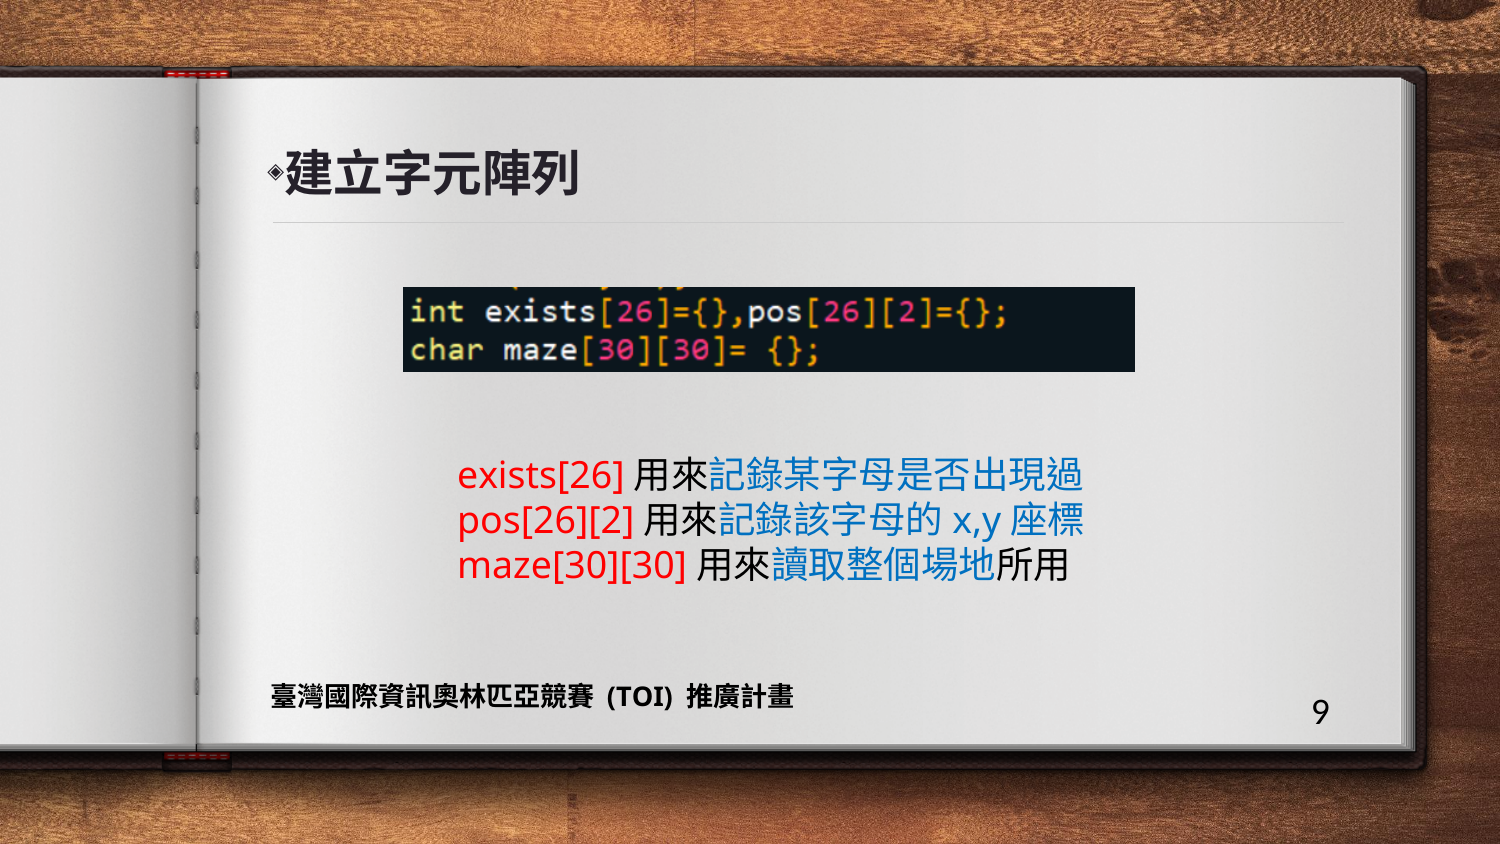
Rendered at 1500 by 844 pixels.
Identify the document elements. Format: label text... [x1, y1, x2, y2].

picture [403, 287, 1135, 372]
text_box exists[26]用來記錄某字母是否出現過 pos[26][2]用來記錄該字母的x,y座標 maze[30][30]用來讀取整個場地所用 [442, 443, 1174, 595]
list 建立字元陣列 [252, 126, 1194, 216]
text_box [1295, 672, 1386, 737]
